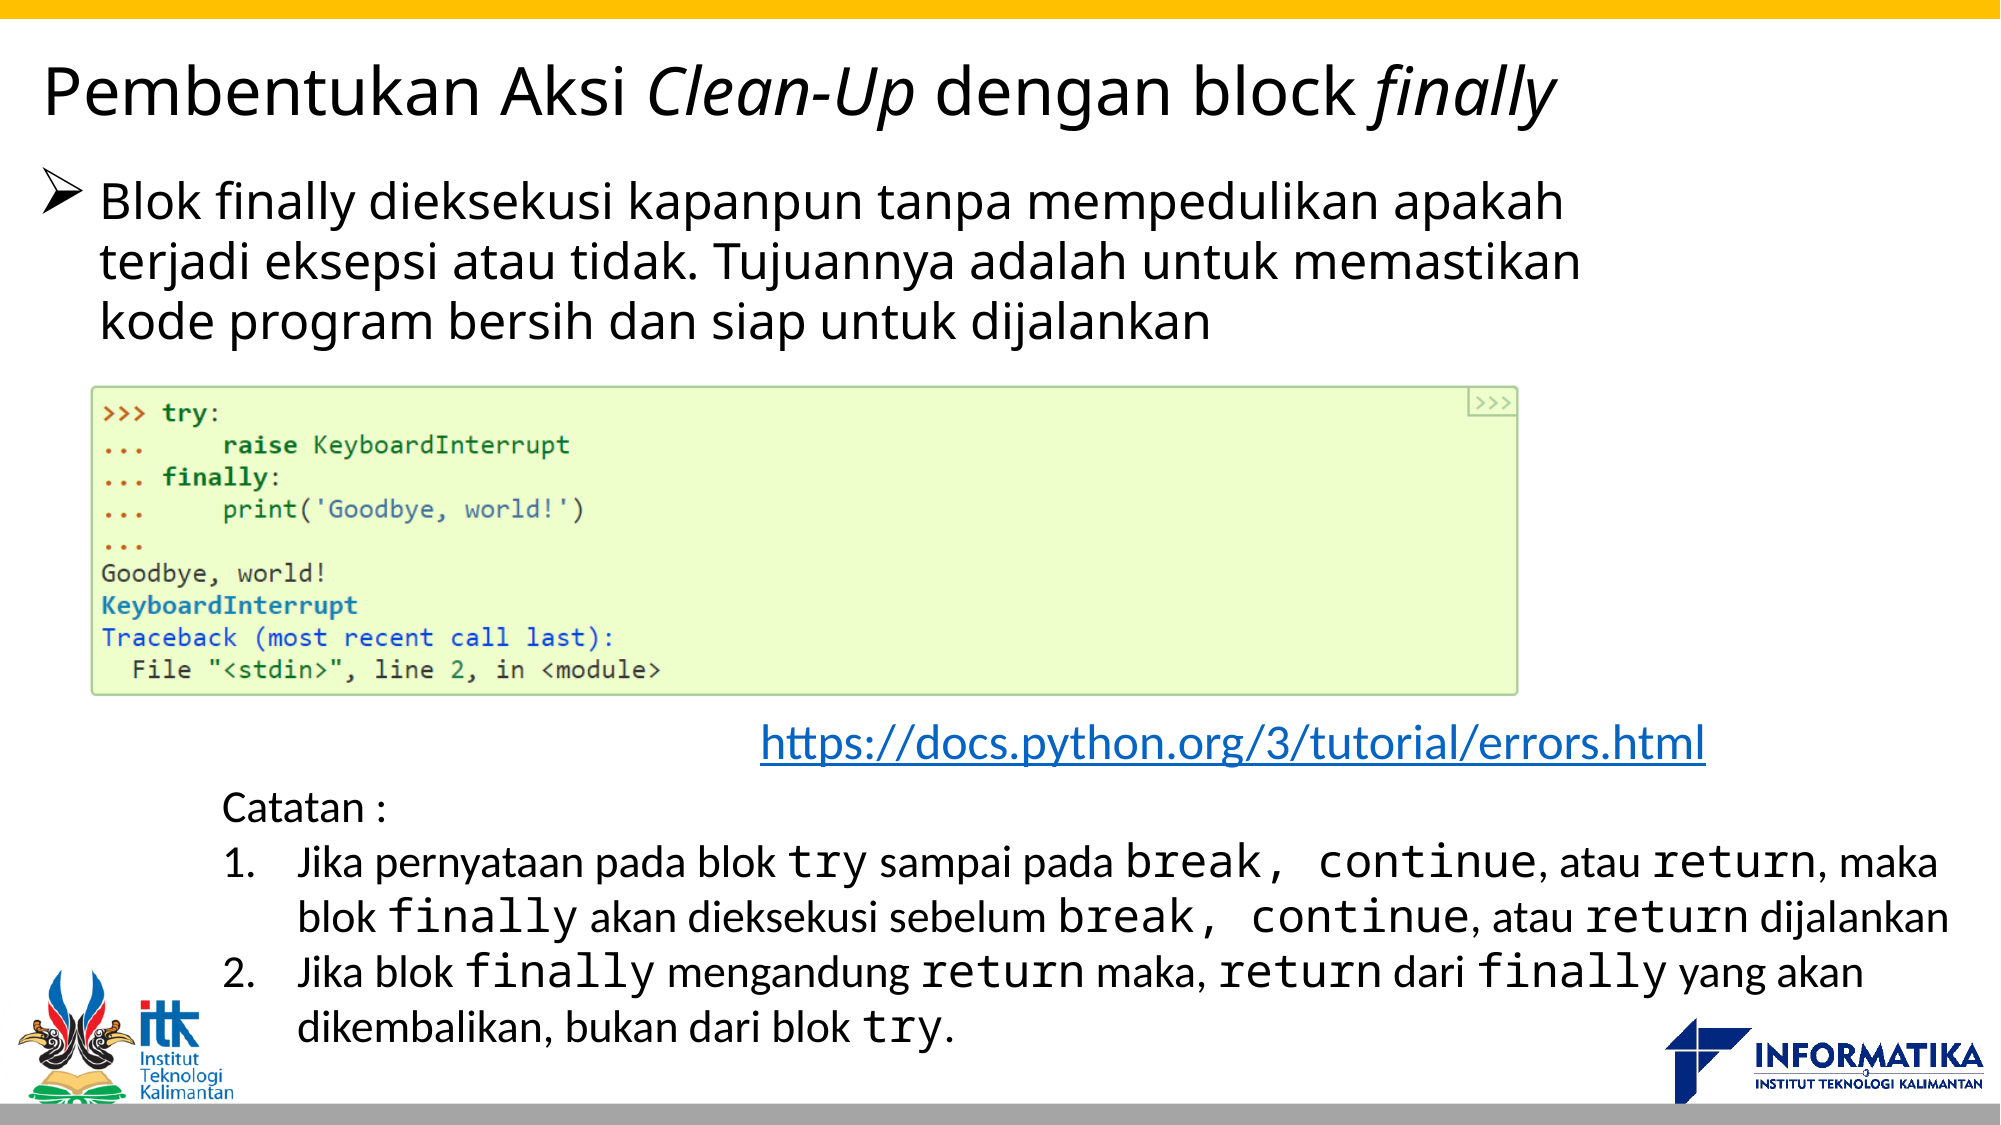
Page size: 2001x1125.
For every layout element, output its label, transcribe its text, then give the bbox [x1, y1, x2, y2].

text_box Blok finally dieksekusi kapanpun tanpa mempedulikan apakah terjadi eksepsi atau tidak. Tujuannya adalah untuk memastikan kode program bersih dan siap untuk dijalankan [22, 162, 1692, 357]
text_box https://docs.python.org/3/tutorial/errors.html [745, 701, 1722, 769]
title Pembentukan Aksi Clean-Up dengan block finally [22, 38, 1887, 162]
picture [86, 381, 1521, 702]
text_box [0, 0, 2000, 19]
text_box Catatan : Jika pernyataan pada blok try sampai pada break, continue, atau return, maka blok finally akan dieksekusi sebelum break, continue, atau return dijalankan Jika blok finally mengandung return maka, return dari finally yang akan dikembalikan, bukan dari blok try. [207, 769, 1988, 1060]
picture [1664, 1060, 1984, 1103]
picture [0, 936, 252, 1103]
